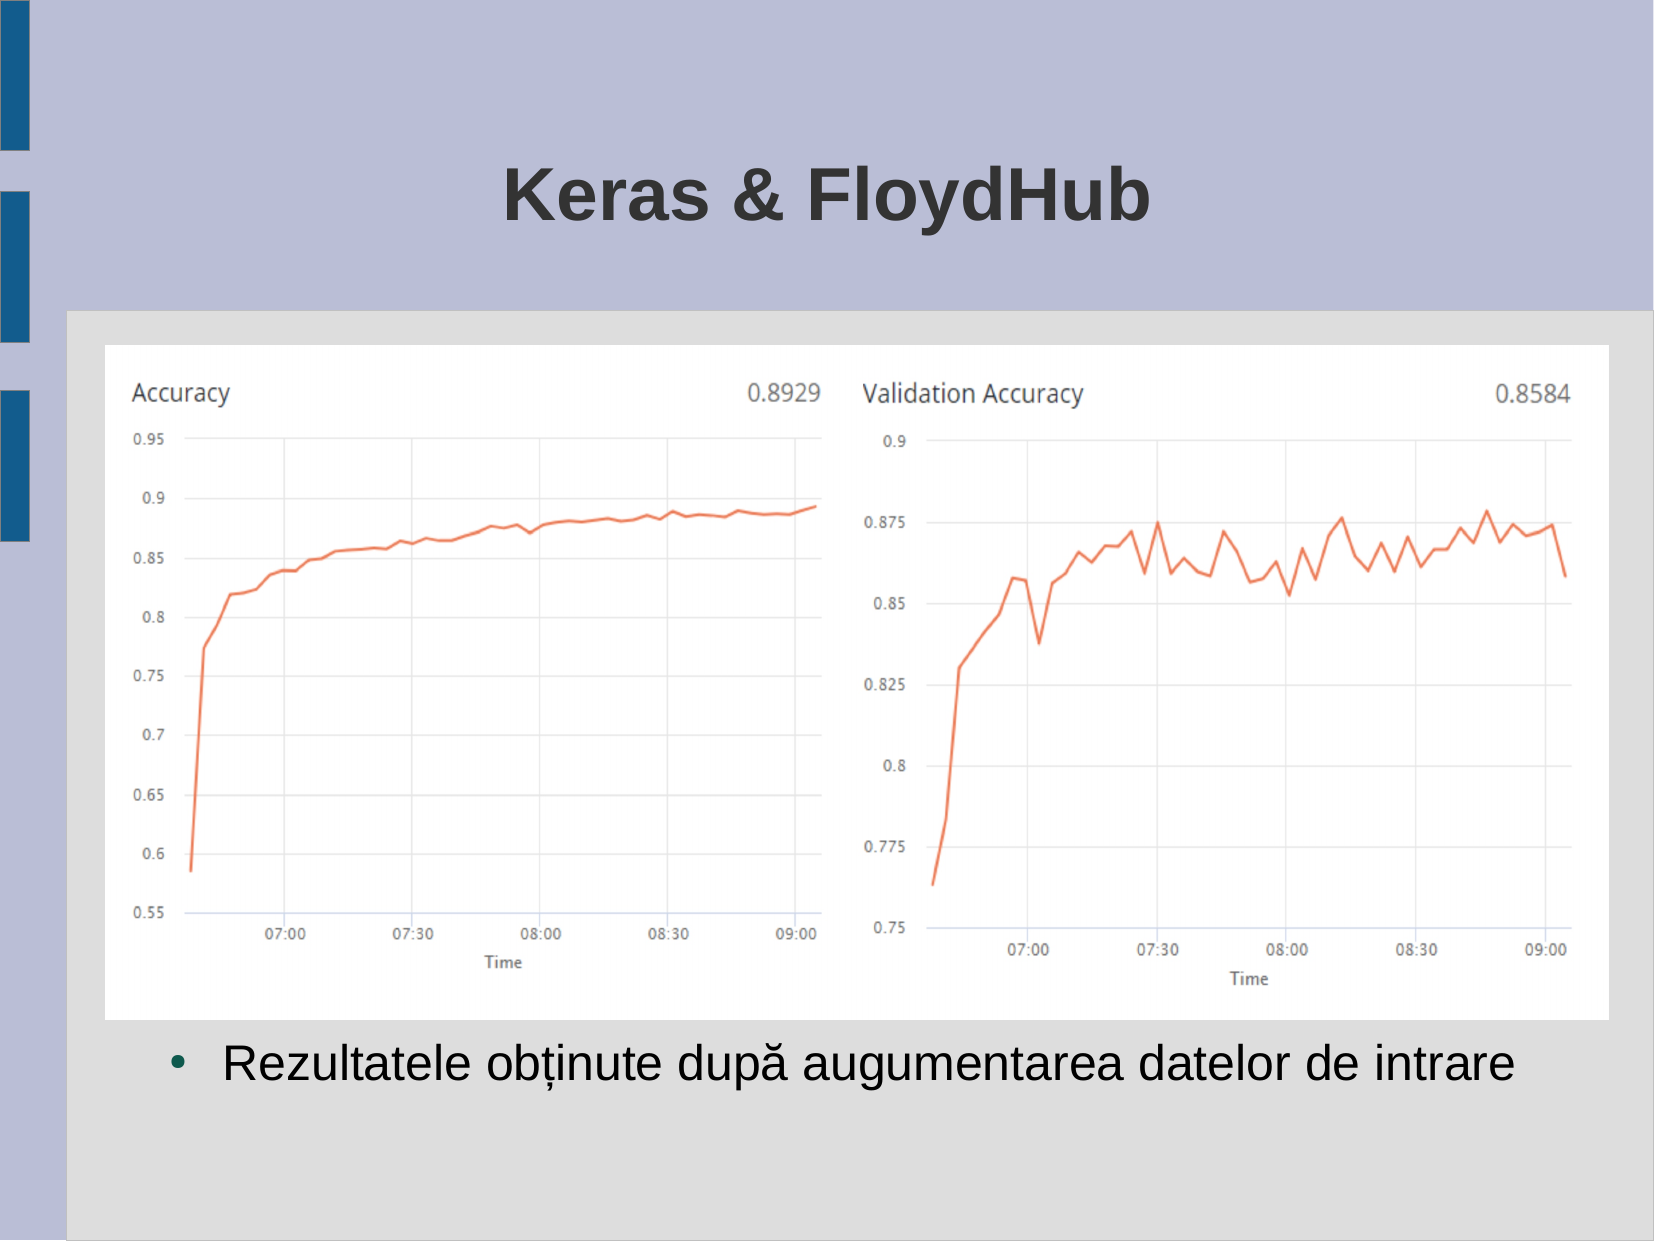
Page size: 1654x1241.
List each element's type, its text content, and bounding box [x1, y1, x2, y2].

title Keras & FloydHub [121, 91, 1534, 299]
list Rezultatele obținute după augumentarea datelor de intrare [135, 1035, 1534, 1172]
picture [105, 345, 1609, 1021]
